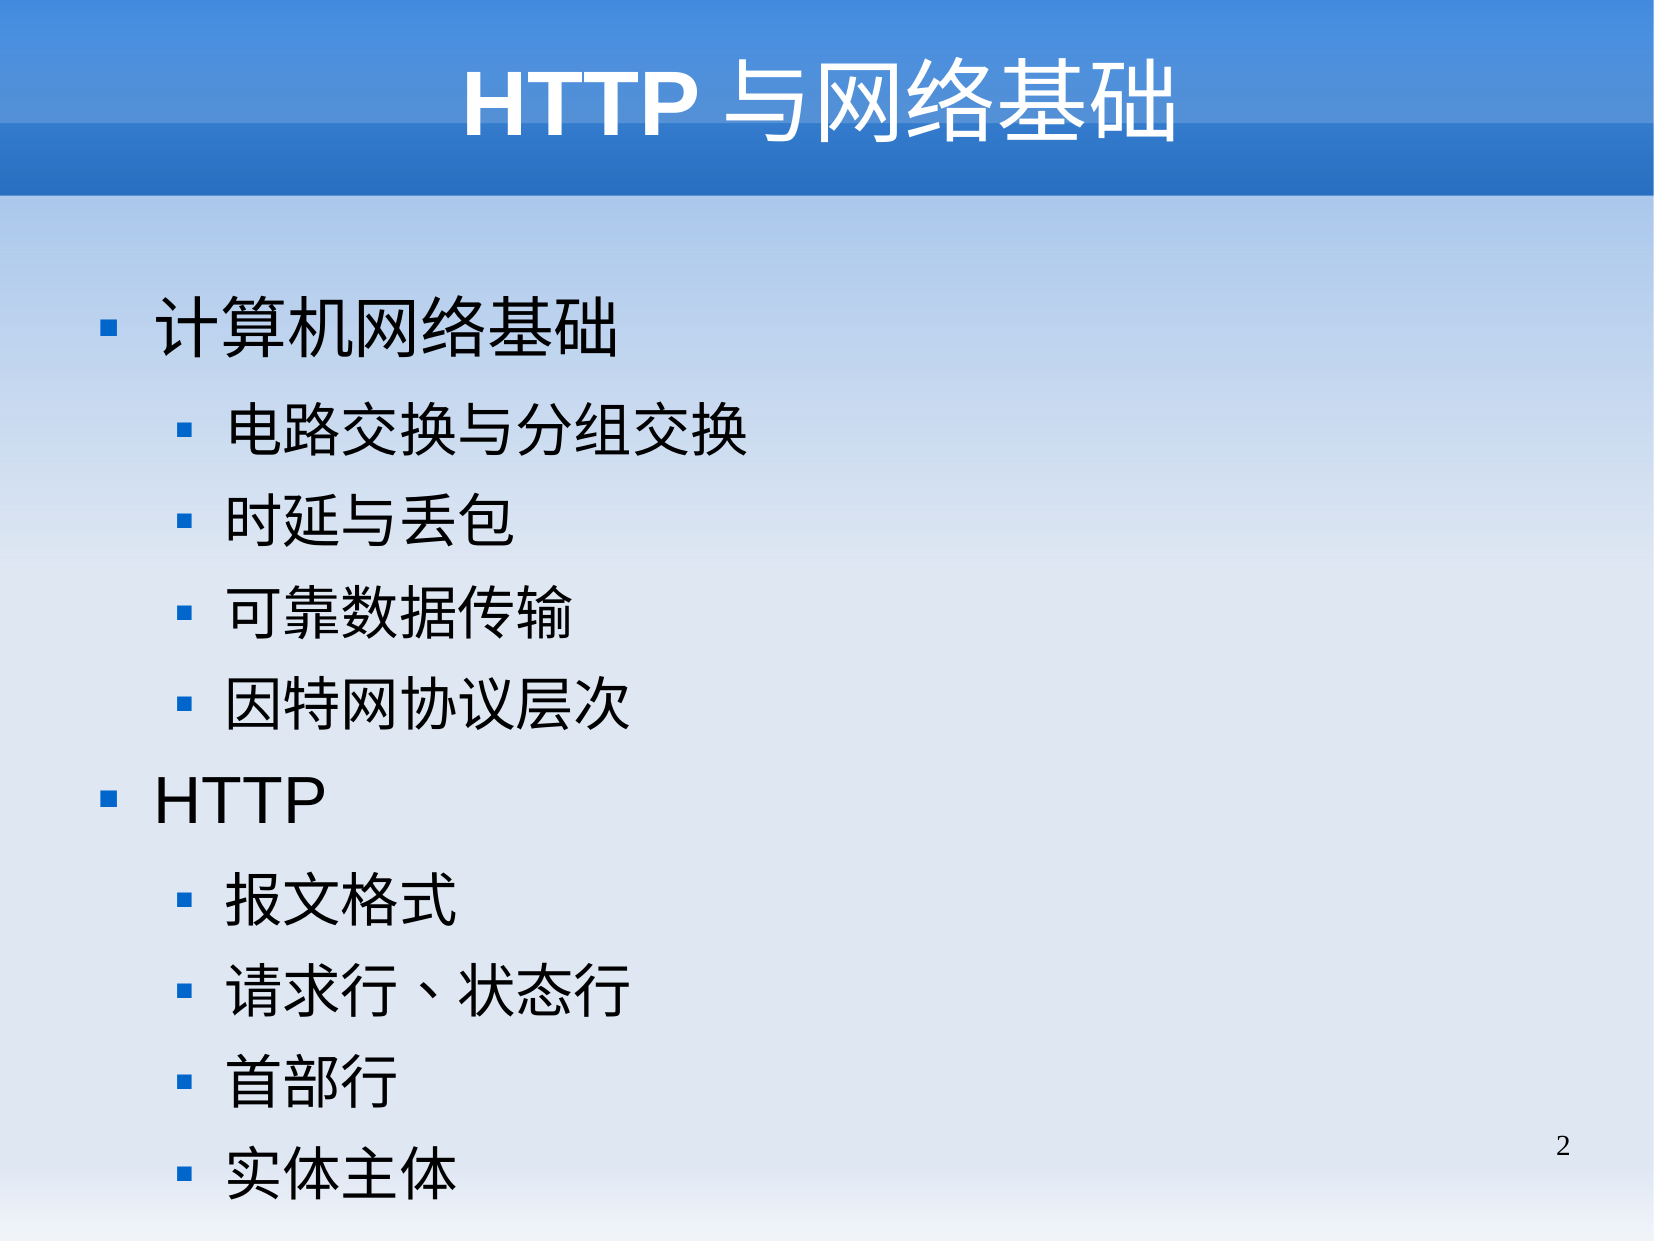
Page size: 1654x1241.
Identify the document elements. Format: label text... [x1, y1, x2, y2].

list 计算机网络基础 电路交换与分组交换 时延与丢包 可靠数据传输 因特网协议层次 HTTP 报文格式 请求行、状态行 首部行 实体主体 [82, 290, 1571, 1241]
title HTTP与网络基础 [76, 0, 1565, 208]
picture [0, 0, 1654, 1241]
